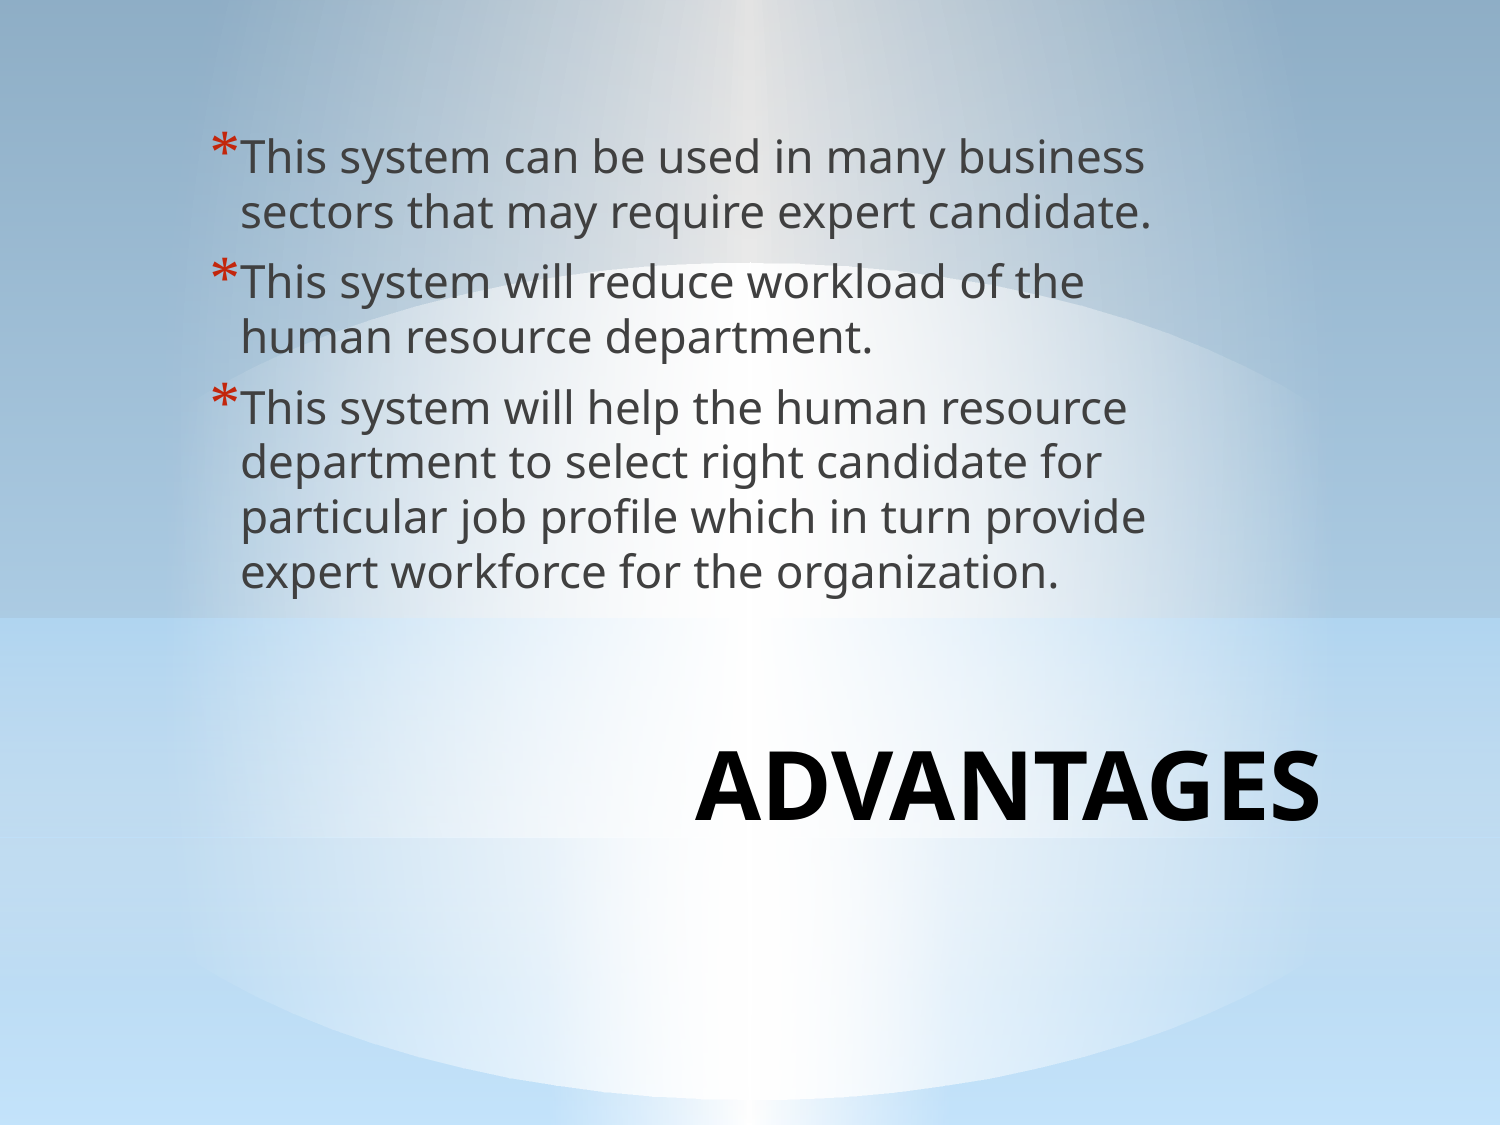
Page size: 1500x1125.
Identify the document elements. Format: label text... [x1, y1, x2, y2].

title ADVANTAGES [294, 717, 1363, 905]
list This system can be used in many business sectors that may require expert candidate. This system will reduce workload of the human resource department. This system will help the human resource department to select right candidate for particular job profile which in turn provide expert workforce for the organization. [187, 120, 1238, 690]
